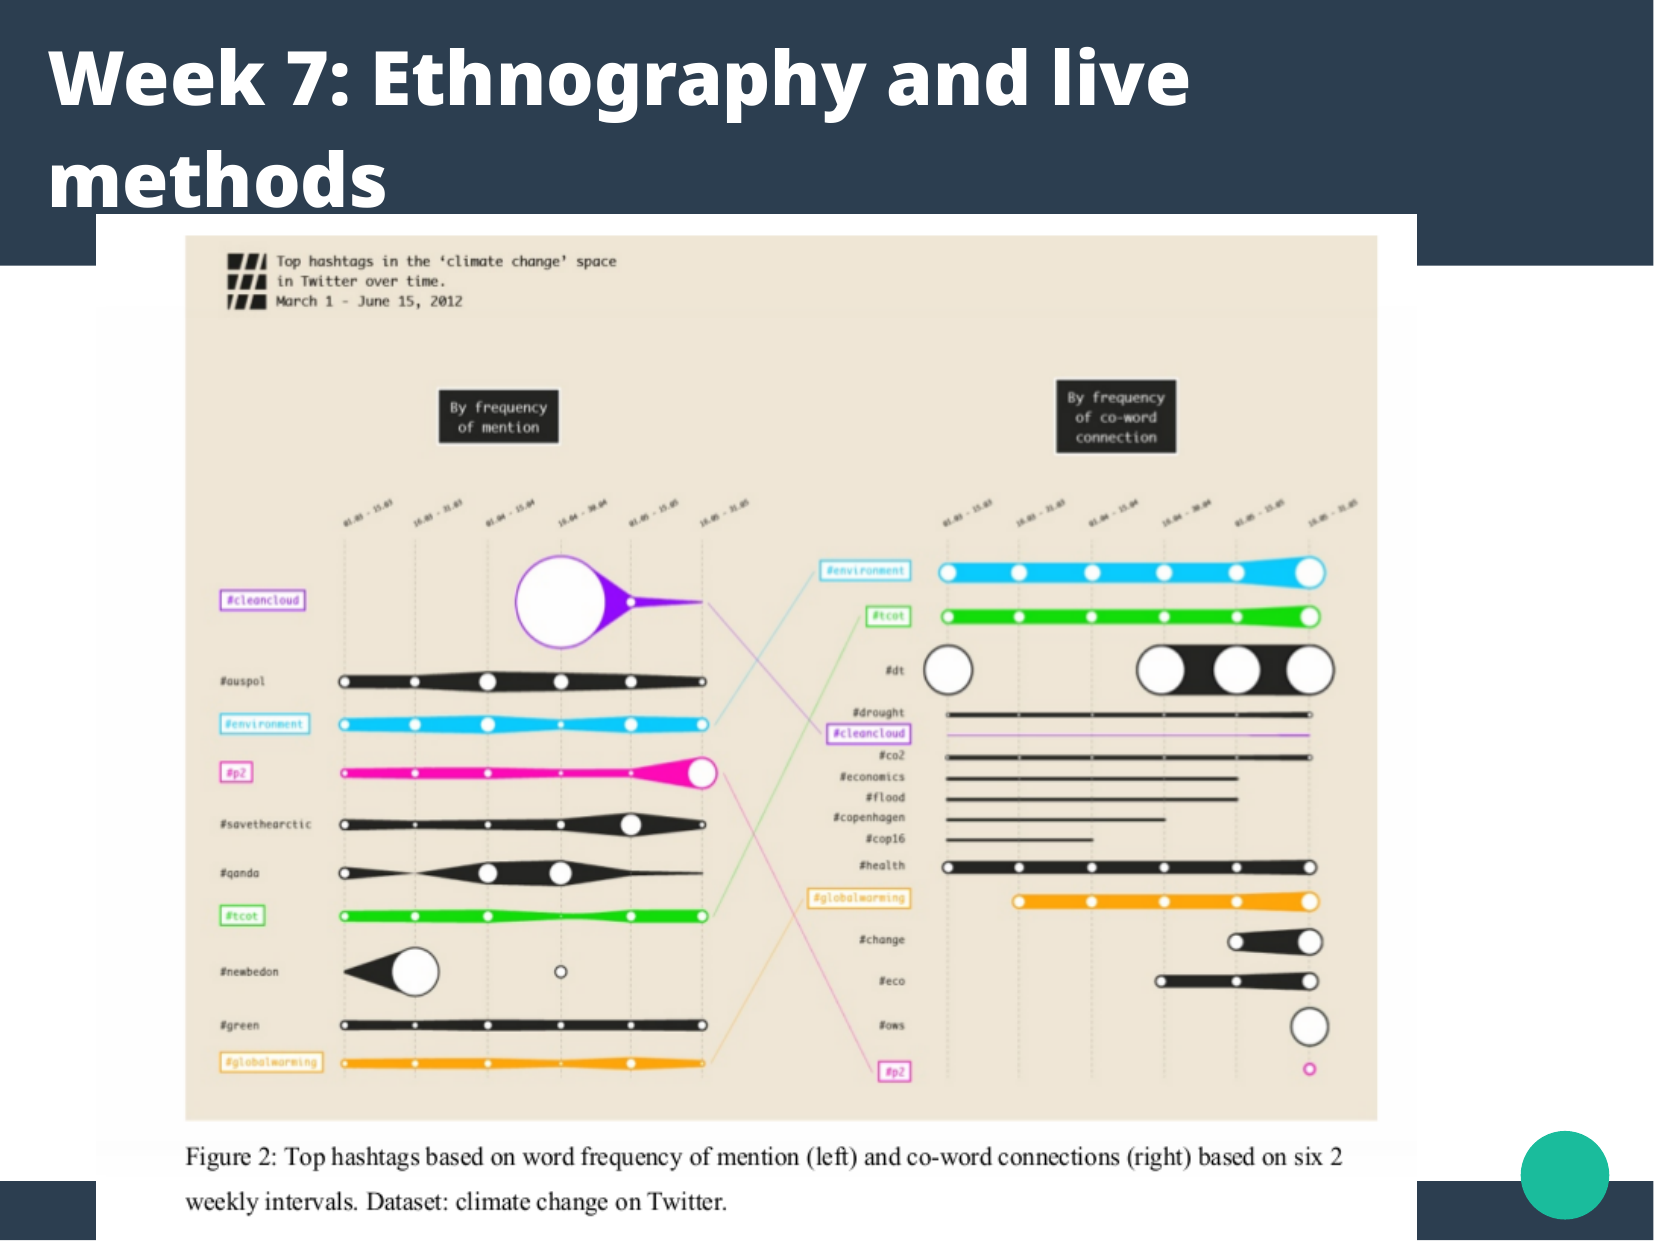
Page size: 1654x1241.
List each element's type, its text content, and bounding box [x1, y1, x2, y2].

title Week 7: Ethnography and live methods [47, 23, 1536, 231]
picture [96, 214, 1417, 1241]
